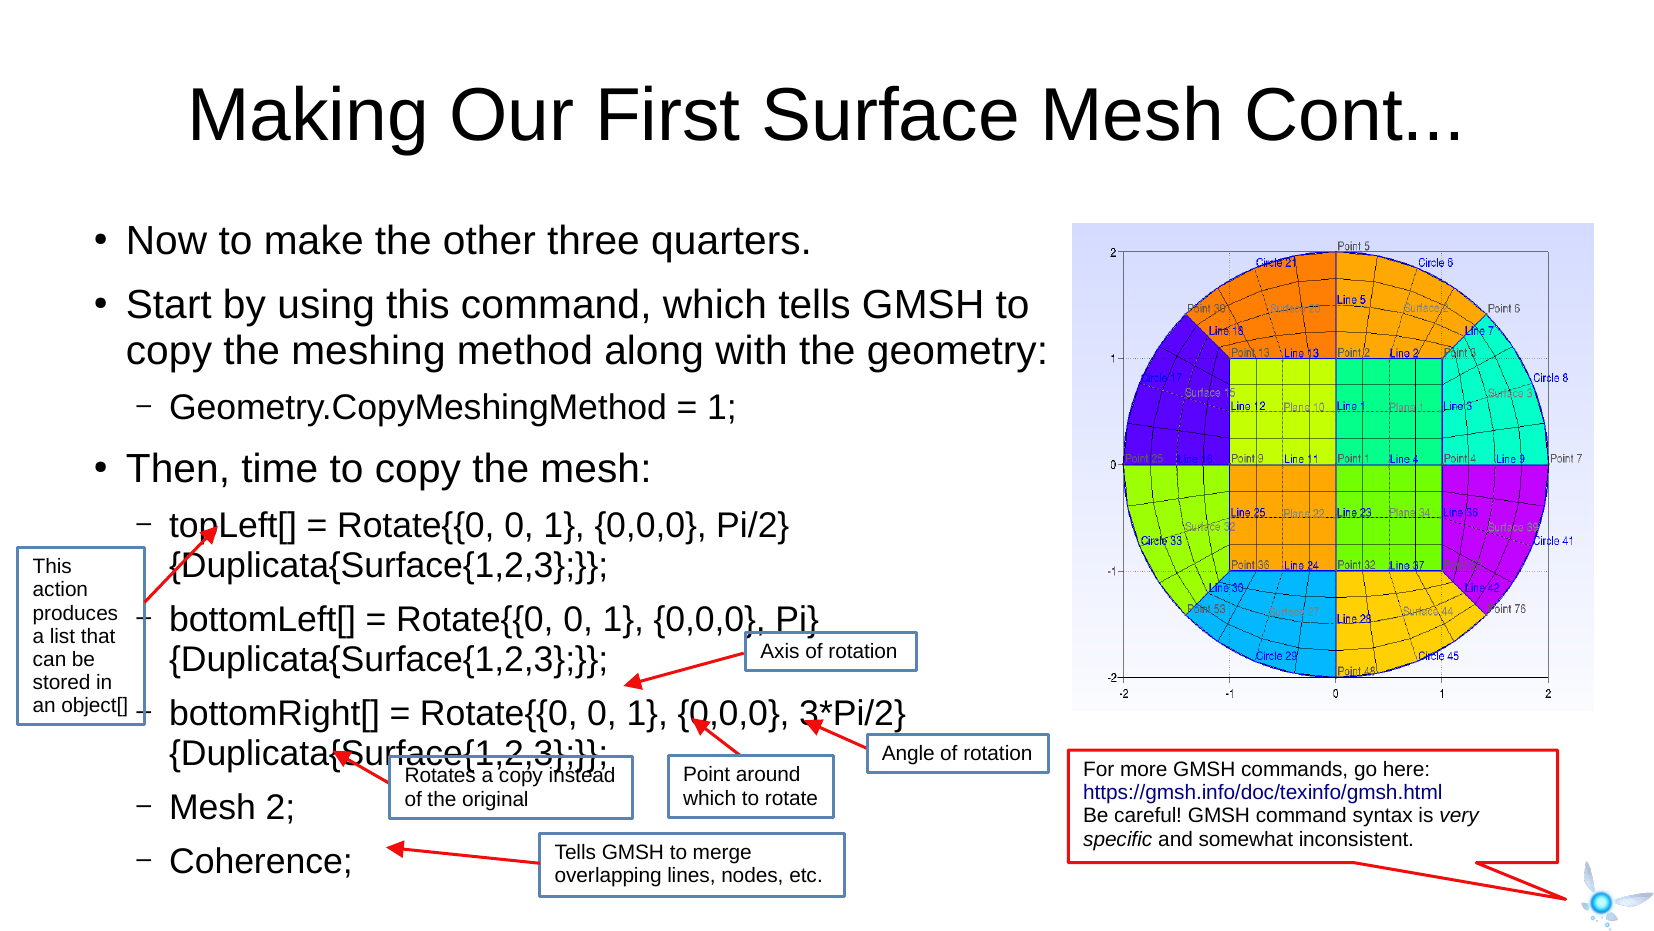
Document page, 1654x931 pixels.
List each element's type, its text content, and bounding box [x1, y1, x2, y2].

text_box Tells GMSH to merge overlapping lines, nodes, etc. [539, 833, 845, 897]
text_box Axis of rotation [745, 632, 917, 671]
title Making Our First Surface Mesh Cont... [82, 37, 1571, 193]
list Now to make the other three quarters. Start by using this command, which tells GMSH to copy the meshing method along with the geometry: Geometry.CopyMeshingMethod = 1; Then, time to copy the mesh: topLeft[] = Rotate{{0, 0, 1}, {0,0,0}, Pi/2} {Duplicata{Surface{1,2,3};}}; bottomLeft[] = Rotate{{0, 0, 1}, {0,0,0}, Pi} {Duplicata{Surface{1,2,3};}}; bottomRight[] = Rotate{{0, 0, 1}, {0,0,0}, 3*Pi/2} {Duplicata{Surface{1,2,3};}}; Mesh 2; Coherence; [82, 217, 1066, 886]
text_box For more GMSH commands, go here: https://gmsh.info/doc/texinfo/gmsh.html Be careful! GMSH command syntax is very specific and somewhat inconsistent. [1068, 750, 1558, 863]
text_box Rotates a copy instead of the original [389, 756, 633, 819]
text_box Point around which to rotate [668, 755, 834, 818]
text_box Angle of rotation [867, 734, 1049, 773]
picture [1072, 223, 1594, 711]
picture [1581, 861, 1654, 931]
text_box This action produces a list that can be stored in an object[] [17, 547, 145, 725]
